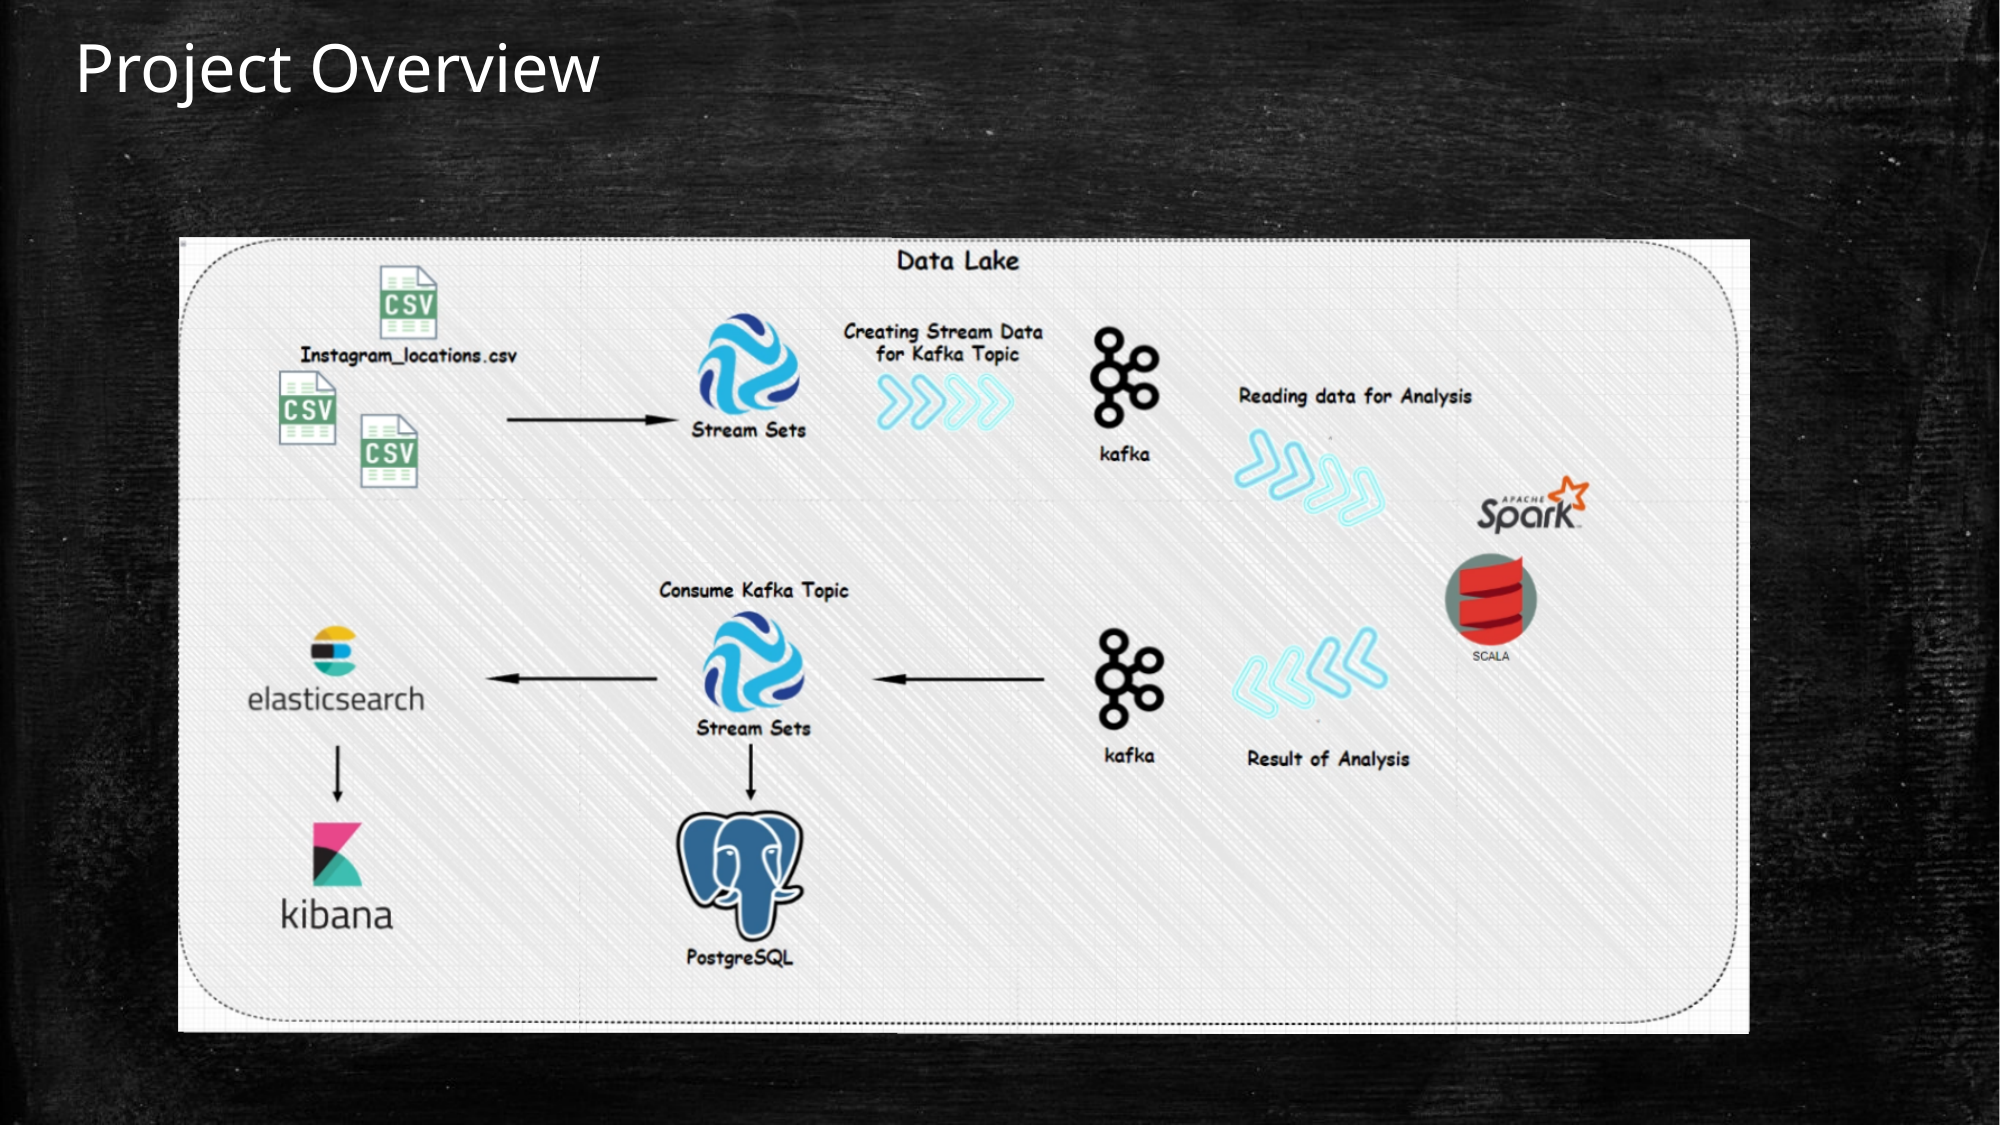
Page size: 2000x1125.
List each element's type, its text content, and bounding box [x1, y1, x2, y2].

title Project Overview [59, 49, 680, 115]
picture [0, 0, 2000, 1125]
